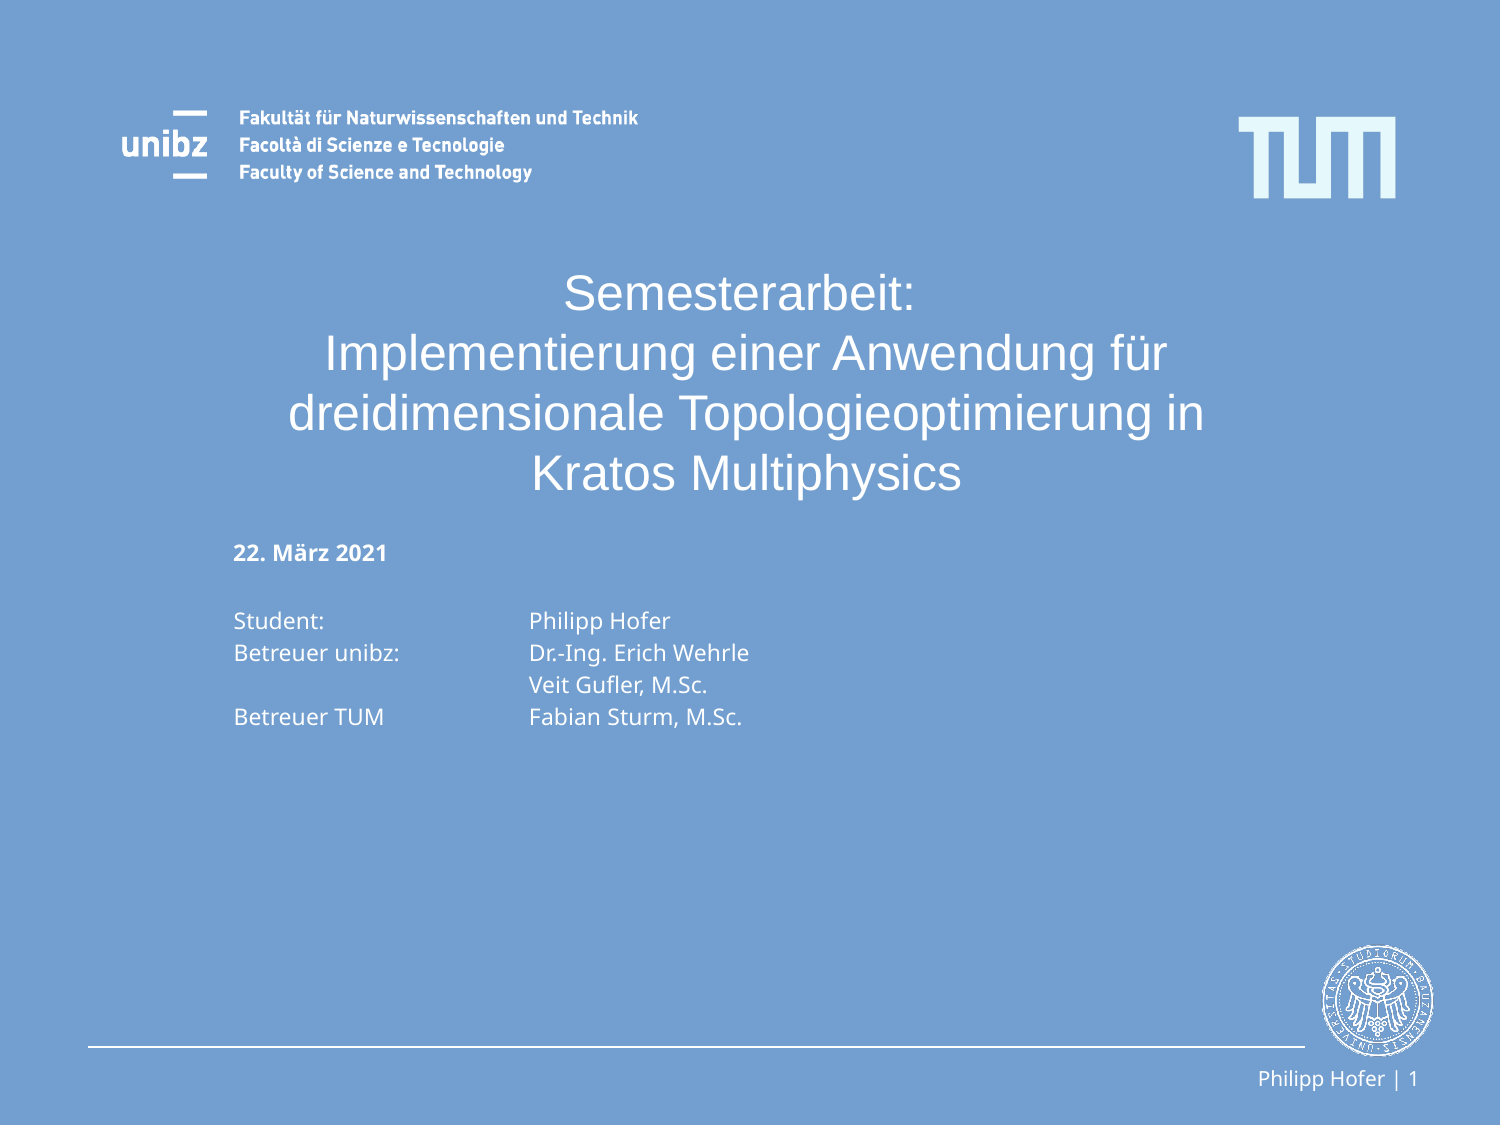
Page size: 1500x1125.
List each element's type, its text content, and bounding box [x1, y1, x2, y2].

picture [1302, 1076, 1308, 1085]
text_box 22. März 2021 [218, 531, 520, 575]
picture [1315, 1076, 1321, 1085]
text_box Semesterarbeit: Implementierung einer Anwendung für dreidimensionale Topologieoptimierung in Kratos Multiphysics [218, 208, 1276, 508]
text_box Student: Philipp Hofer Betreuer unibz: Dr.-Ing. Erich Wehrle Veit Gufler, M.Sc. Betreuer TUM Fabian Sturm, M.Sc. [218, 598, 975, 787]
picture [1293, 916, 1462, 1085]
picture [1348, 1076, 1355, 1085]
picture [1333, 1079, 1341, 1085]
picture [88, 76, 672, 213]
